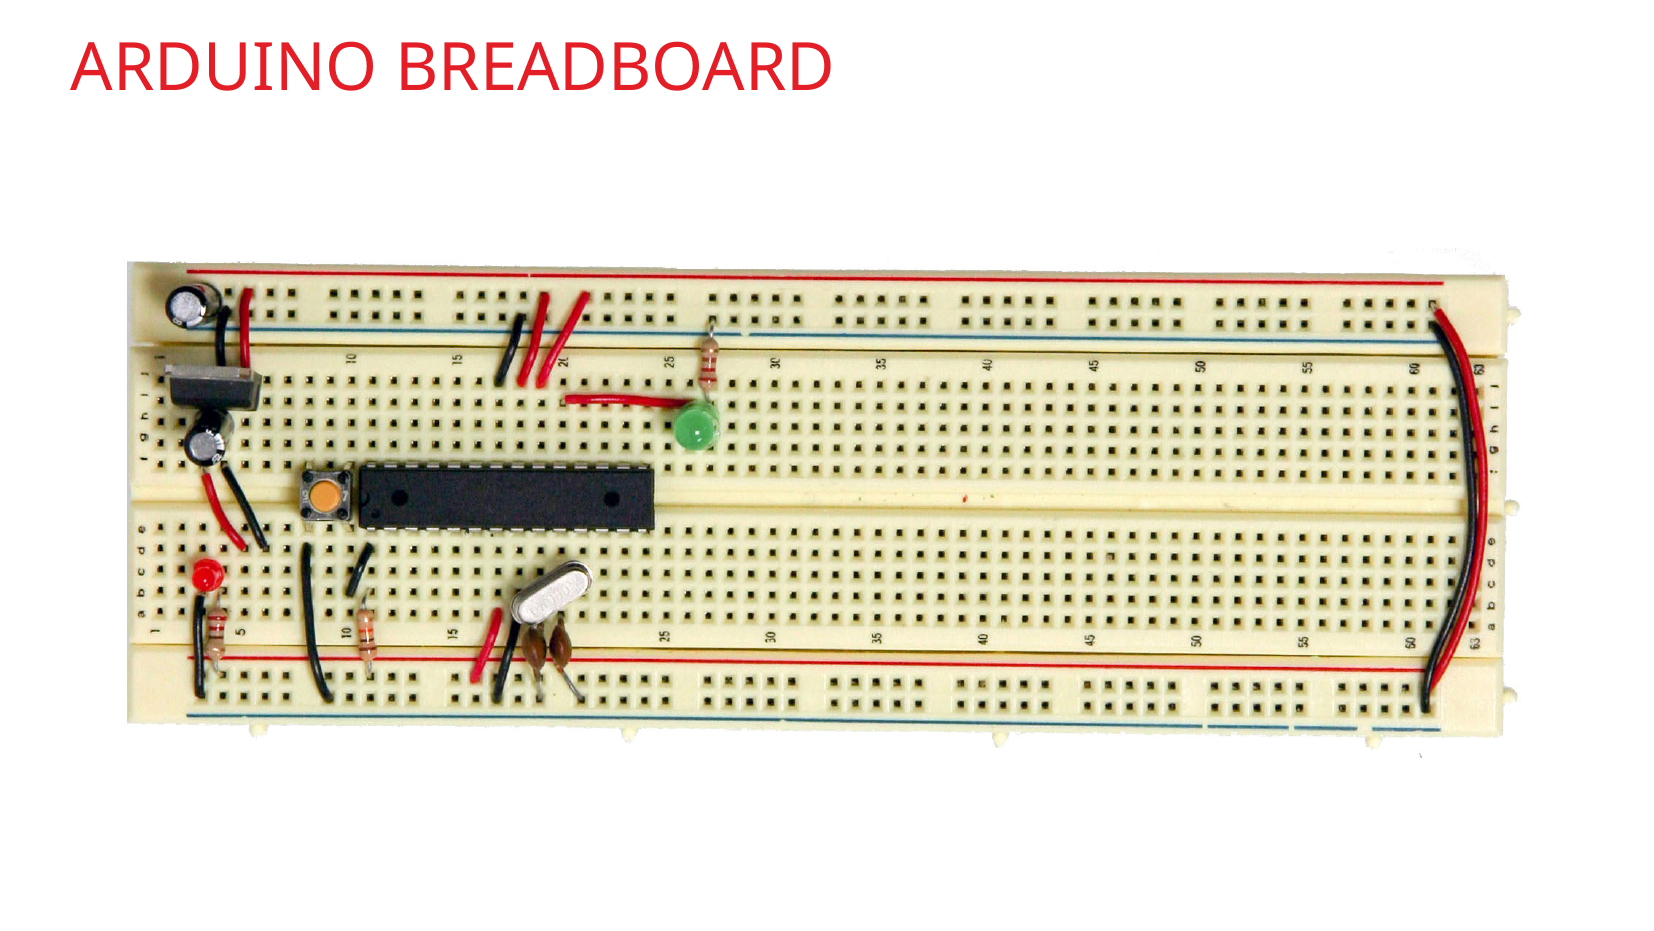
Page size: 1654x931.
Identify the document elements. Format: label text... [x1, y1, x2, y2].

title ARDUINO BREADBOARD [70, 11, 1347, 118]
picture [117, 248, 1536, 758]
